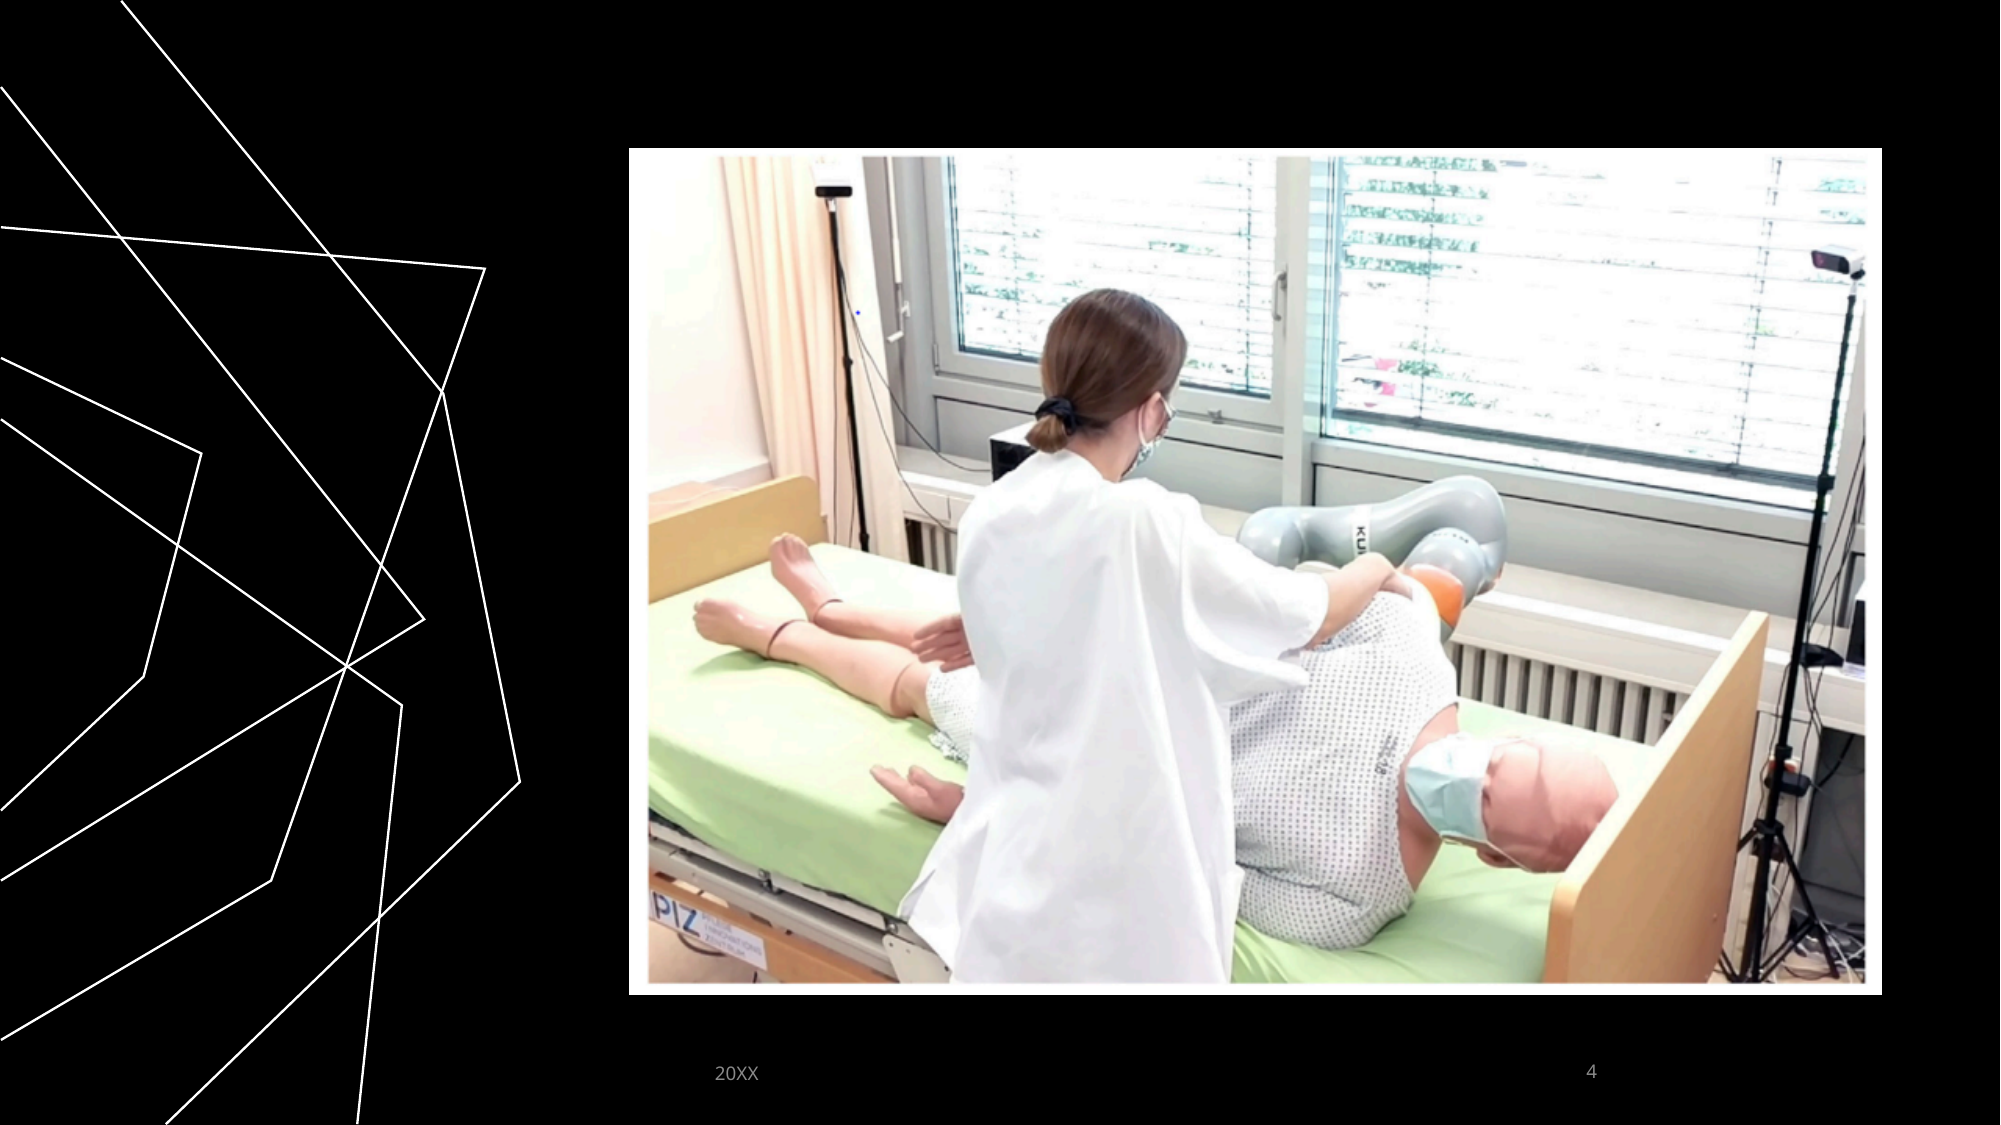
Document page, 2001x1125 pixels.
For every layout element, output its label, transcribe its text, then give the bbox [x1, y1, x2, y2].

slide_number 20XX [699, 1042, 992, 1103]
slide_number 4 [1571, 1042, 1863, 1103]
picture [629, 148, 1882, 995]
